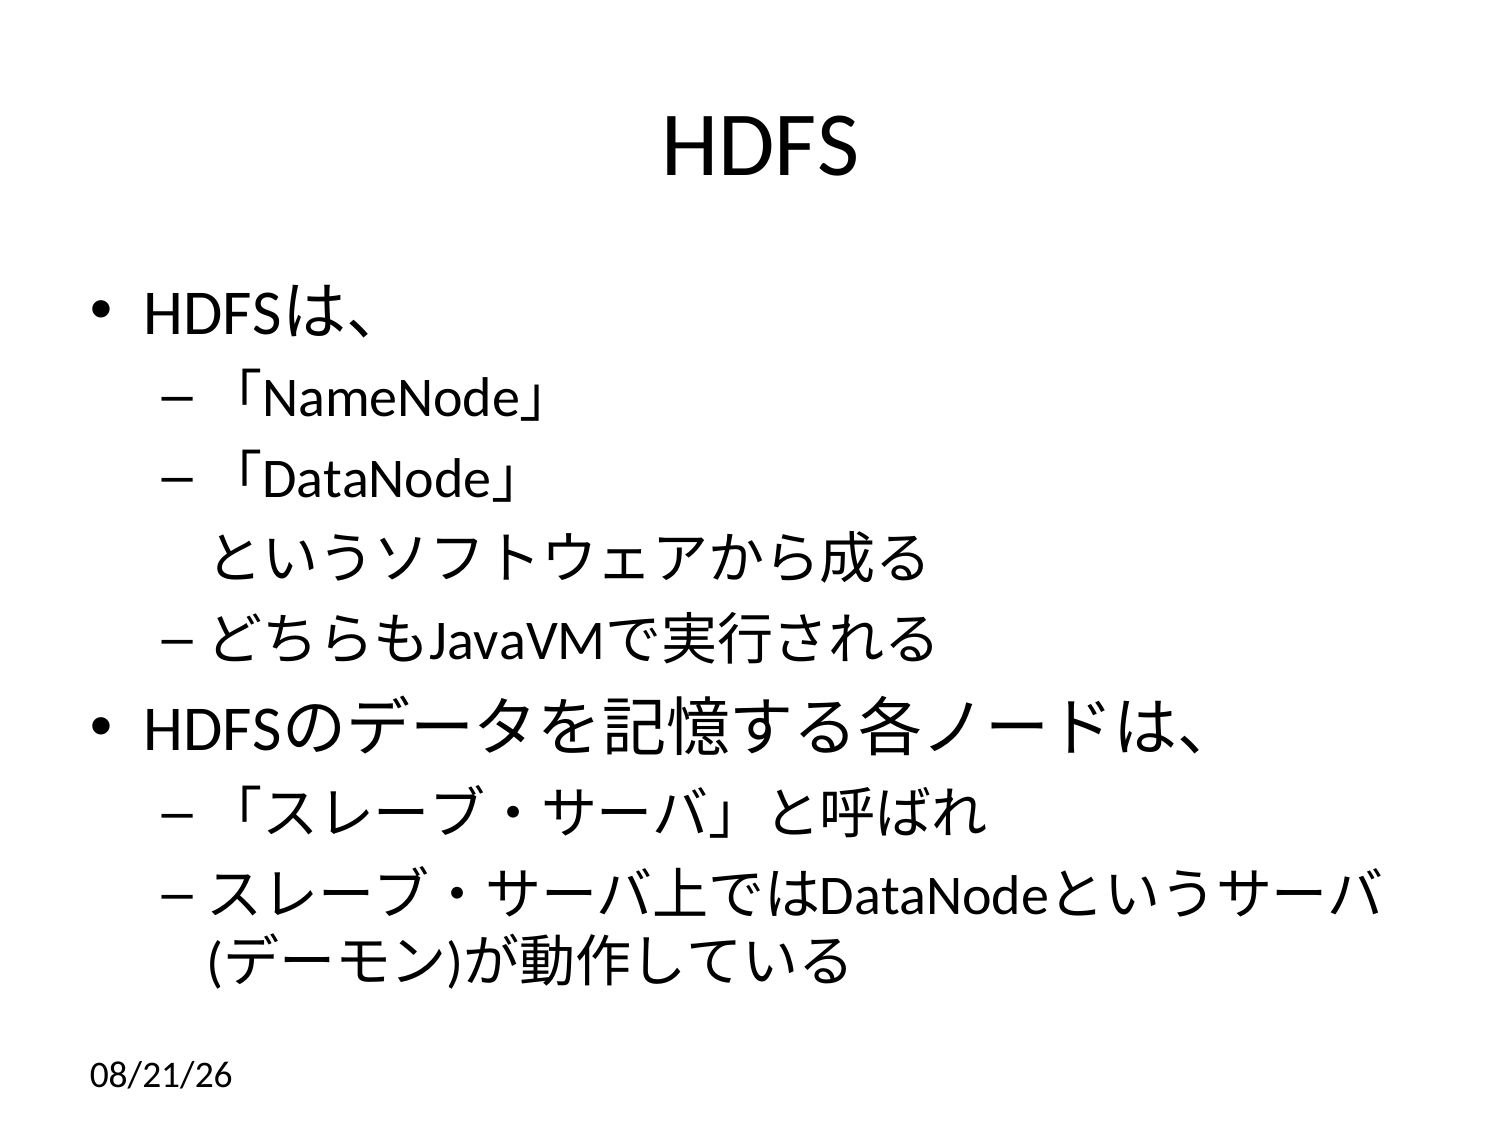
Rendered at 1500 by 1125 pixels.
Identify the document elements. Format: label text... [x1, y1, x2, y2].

title HDFS [75, 21, 1426, 257]
list HDFSは、 「NameNode」 「DataNode」 というソフトウェアから成る どちらもJavaVMで実行される HDFSのデータを記憶する各ノードは、 「スレーブ・サーバ」と呼ばれ スレーブ・サーバ上ではDataNodeというサーバ(デーモン)が動作している [75, 262, 1426, 1006]
